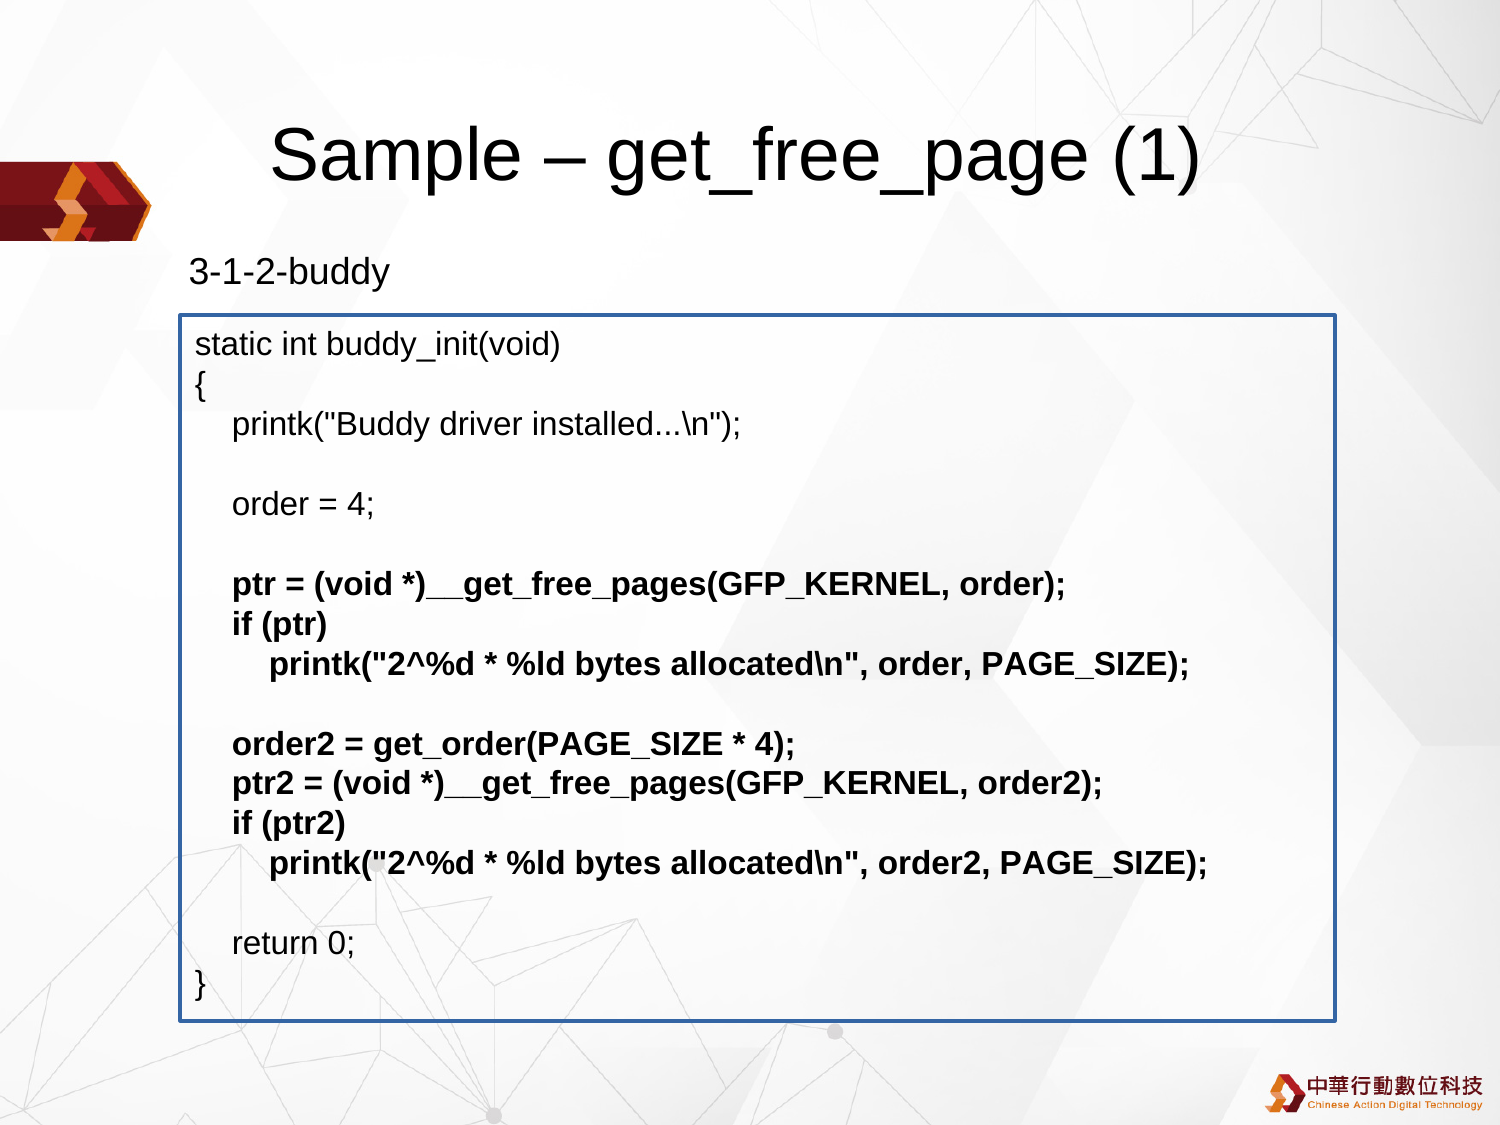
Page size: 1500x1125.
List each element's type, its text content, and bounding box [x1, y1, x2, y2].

title Sample – get_free_page (1) [107, 78, 1367, 231]
text_box static int buddy_init(void) { printk("Buddy driver installed...\n"); order = 4; ptr = (void *)__get_free_pages(GFP_KERNEL, order); if (ptr) printk("2^%d * %ld bytes allocated\n", order, PAGE_SIZE); order2 = get_order(PAGE_SIZE * 4); ptr2 = (void *)__get_free_pages(GFP_KERNEL, order2); if (ptr2) printk("2^%d * %ld bytes allocated\n", order2, PAGE_SIZE); return 0; } [182, 317, 1333, 1019]
picture [0, 0, 1500, 1125]
text_box 3-1-2-buddy [173, 239, 406, 300]
text_box static int buddy_init(void) { printk("Buddy driver installed...\n"); order = 4; ptr = (void *)__get_free_pages(GFP_KERNEL, order); if (ptr) printk("2^%d * %ld bytes allocated\n", order, PAGE_SIZE); order2 = get_order(PAGE_SIZE * 4); ptr2 = (void *)__get_free_pages(GFP_KERNEL, order2); if (ptr2) printk("2^%d * %ld bytes allocated\n", order2, PAGE_SIZE); return 0; } [180, 314, 1471, 1125]
